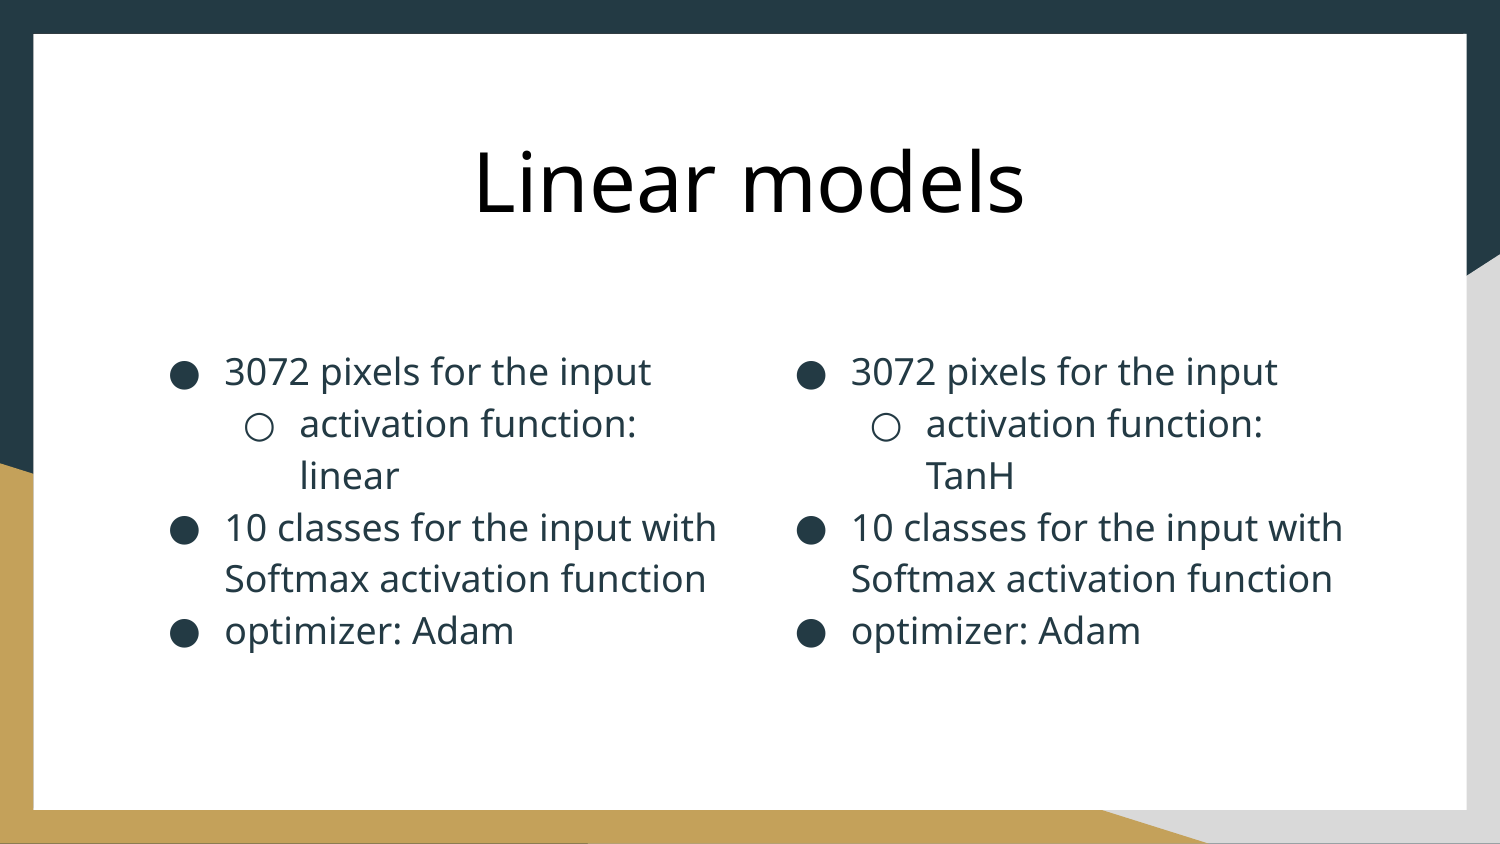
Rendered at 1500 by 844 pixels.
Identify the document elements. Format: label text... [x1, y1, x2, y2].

list 3072 pixels for the input activation function: TanH 10 classes for the input with Softmax activation function optimizer: Adam [760, 326, 1366, 729]
list 3072 pixels for the input activation function: linear 10 classes for the input with Softmax activation function optimizer: Adam [134, 326, 739, 729]
title Linear models [134, 113, 1366, 271]
